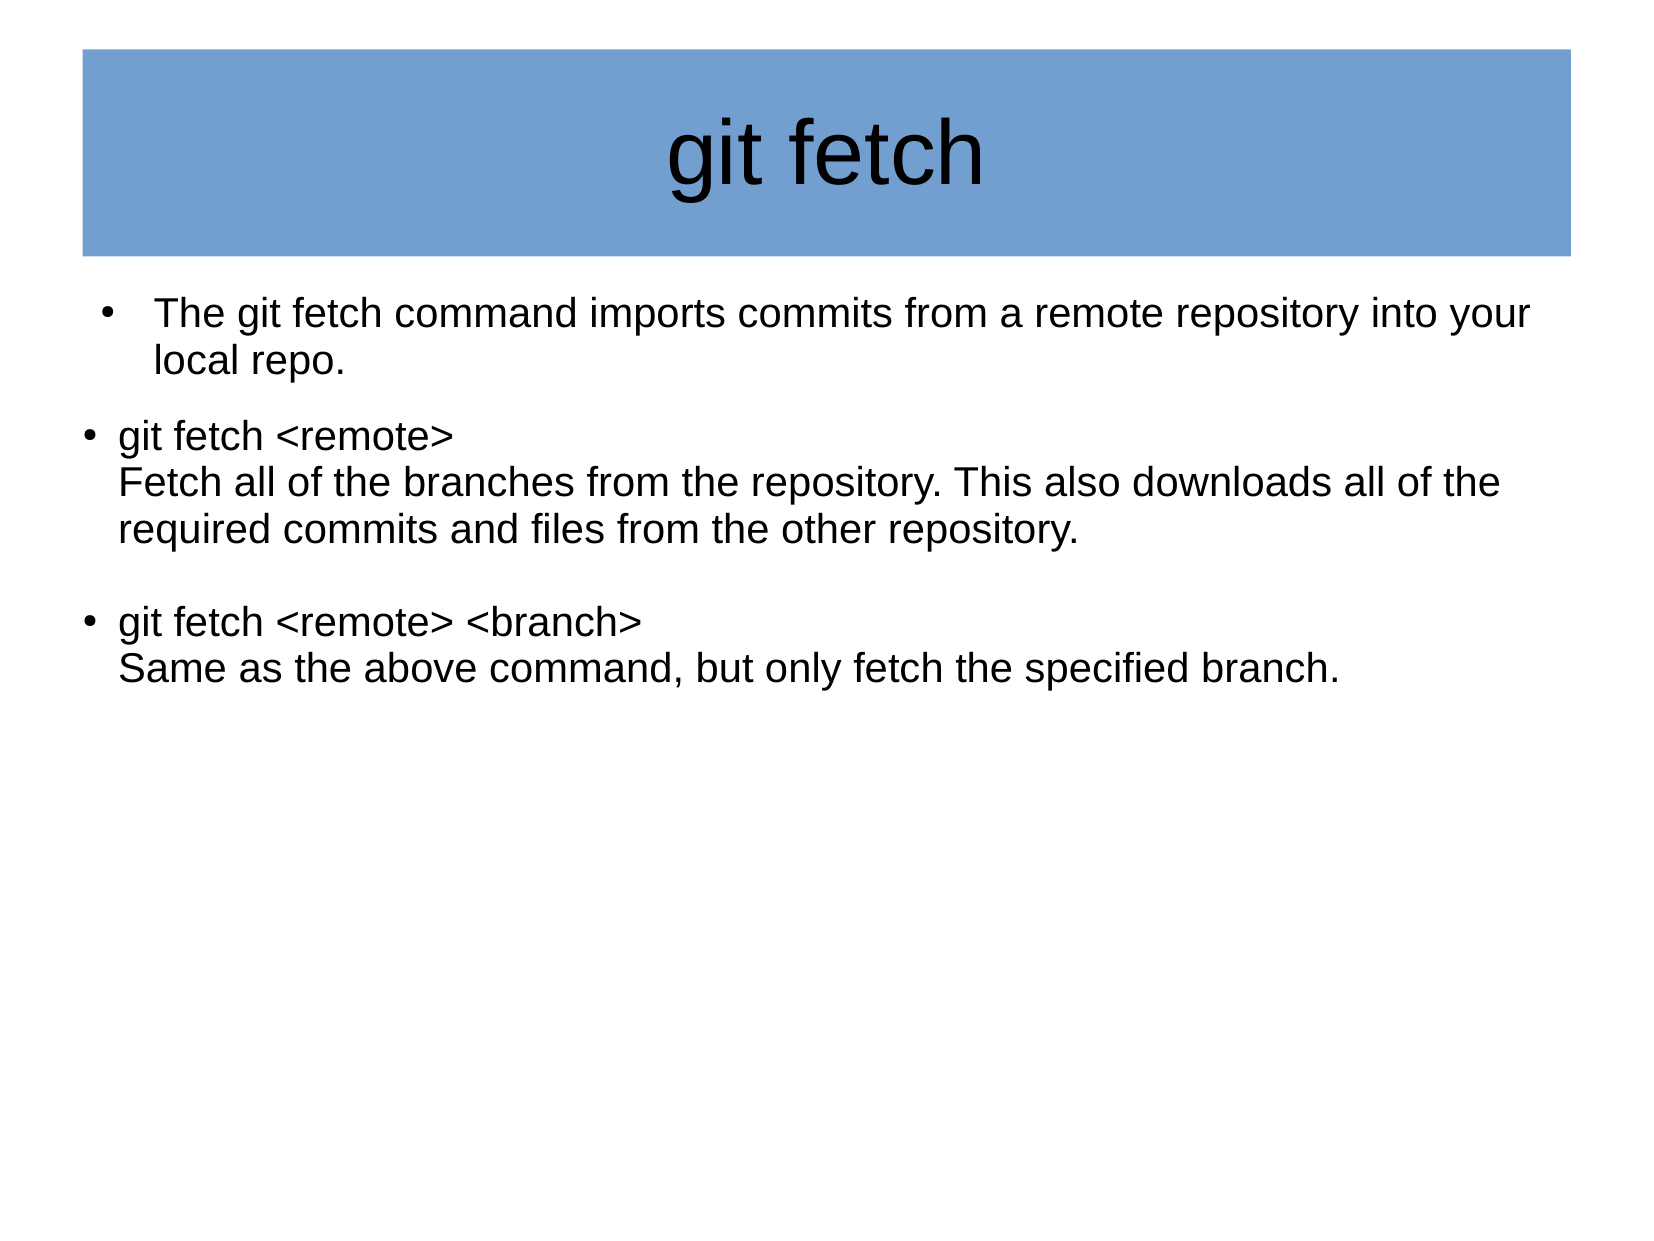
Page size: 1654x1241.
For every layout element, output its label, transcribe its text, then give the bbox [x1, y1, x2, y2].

title git fetch [82, 49, 1571, 257]
list The git fetch command imports commits from a remote repository into your local repo. git fetch <remote> Fetch all of the branches from the repository. This also downloads all of the required commits and files from the other repository. git fetch <remote> <branch> Same as the above command, but only fetch the specified branch. [82, 290, 1571, 1010]
